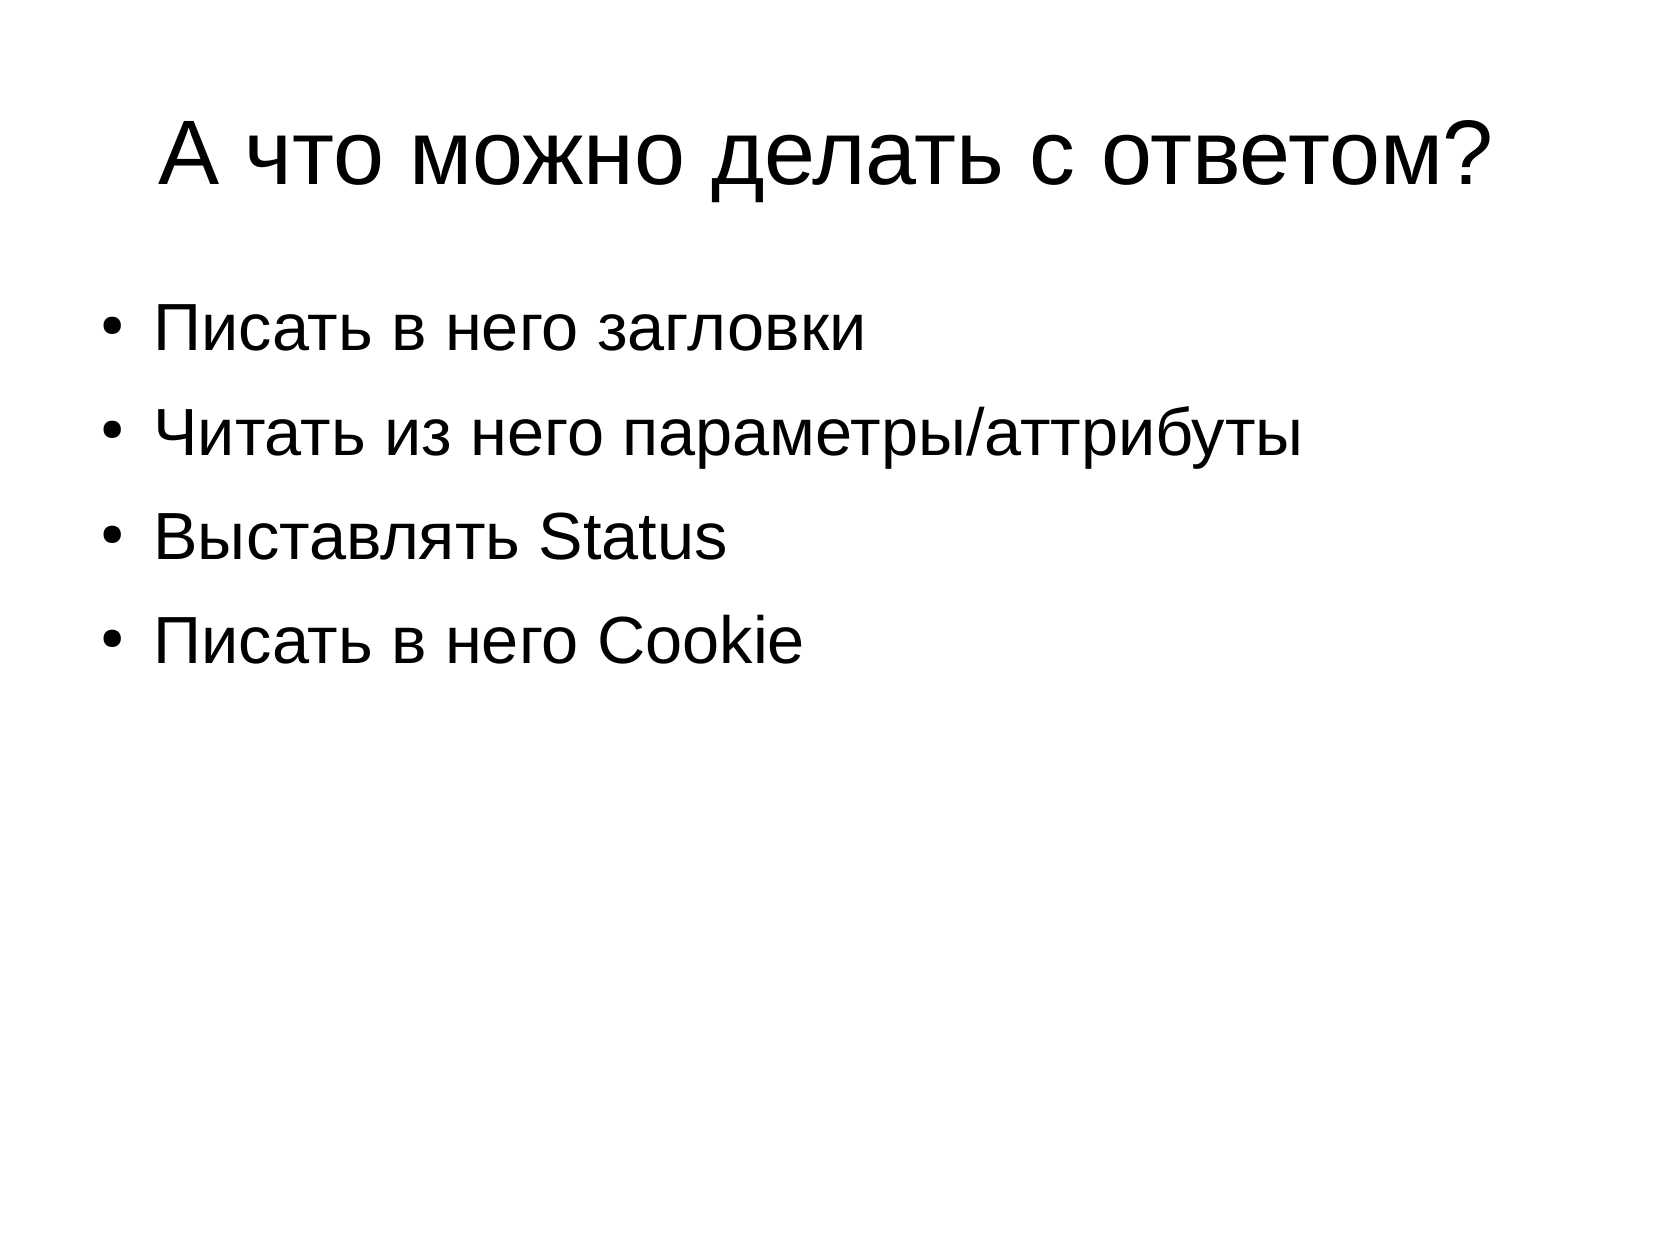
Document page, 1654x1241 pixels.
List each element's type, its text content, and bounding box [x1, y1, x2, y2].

title А что можно делать с ответом? [82, 49, 1571, 257]
list Писать в него загловки Читать из него параметры/аттрибуты Выставлять Status Писать в него Cookie [82, 290, 1571, 1010]
